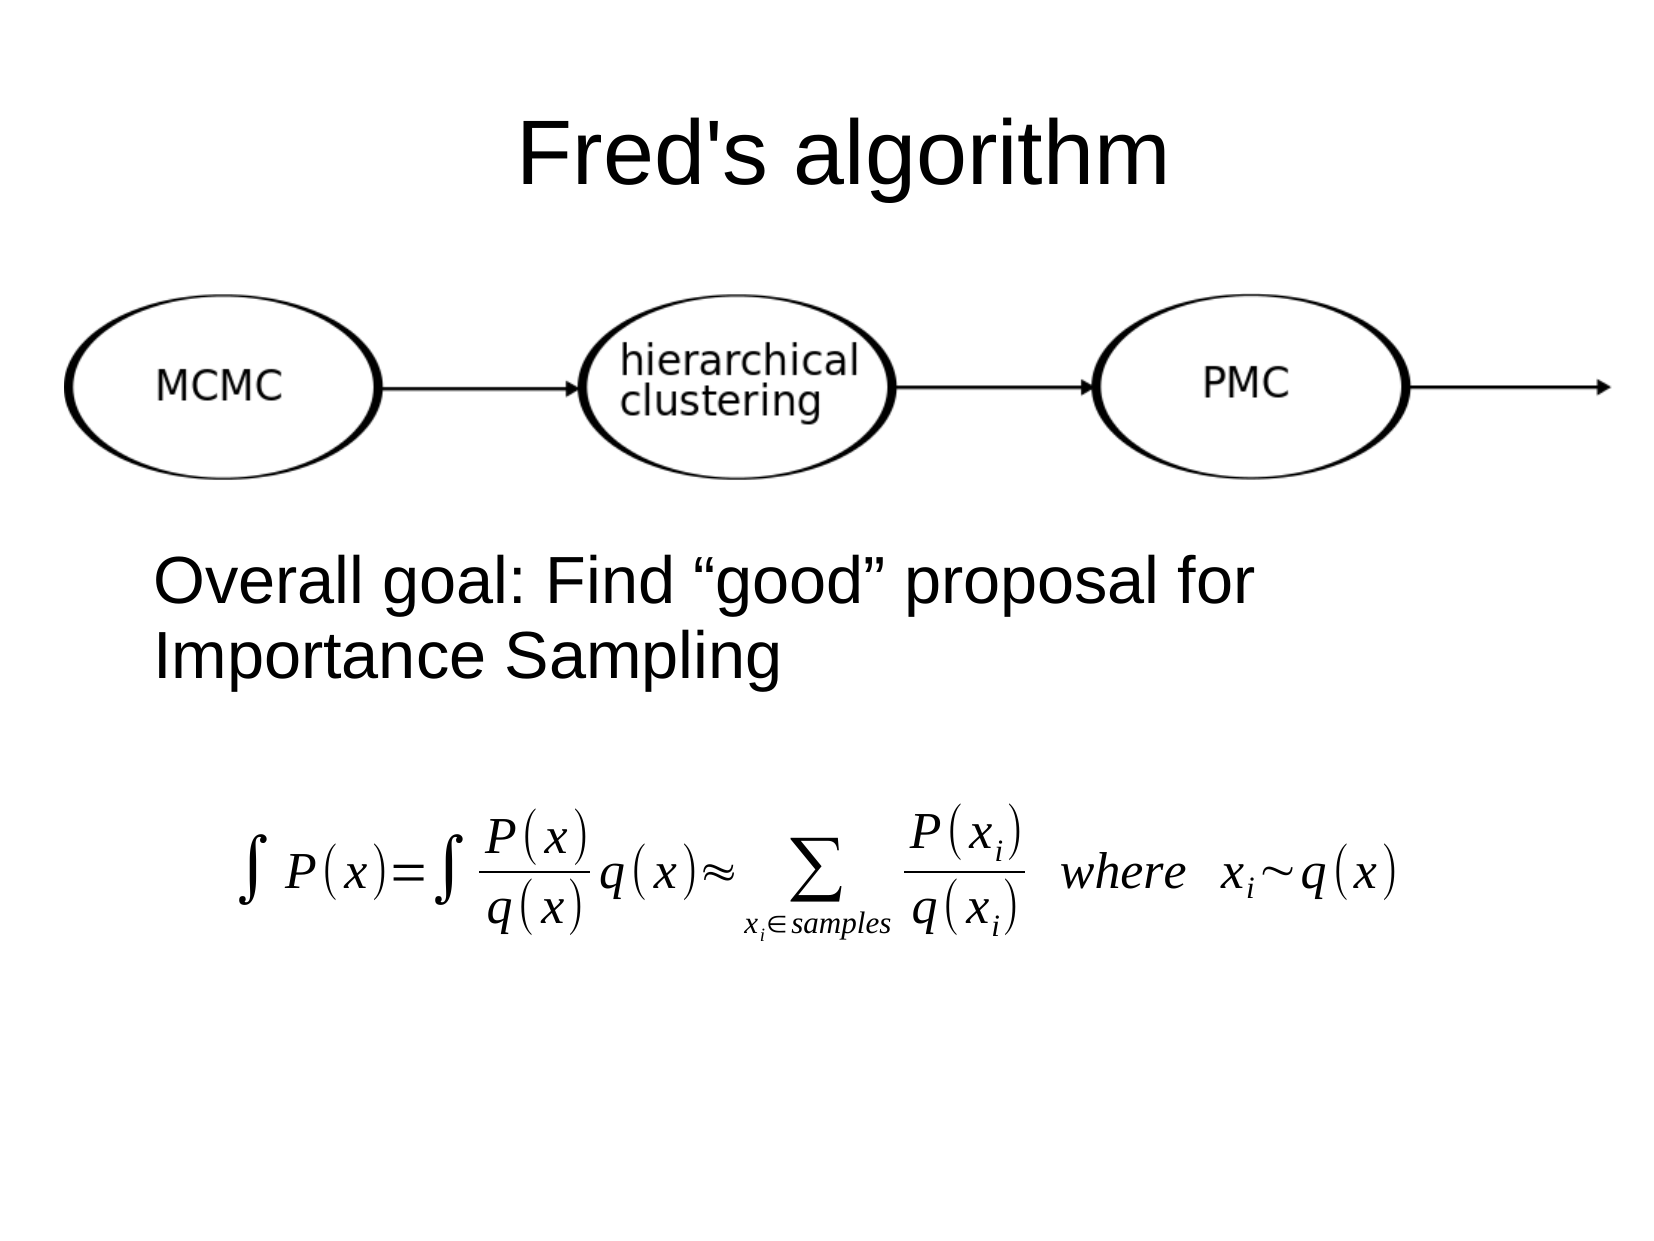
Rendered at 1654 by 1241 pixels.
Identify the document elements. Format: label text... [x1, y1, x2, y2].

list Overall goal: Find “good” proposal for Importance Sampling [82, 543, 1571, 1069]
picture [64, 293, 1613, 483]
title Fred's algorithm [82, 49, 1571, 257]
chart [225, 802, 1406, 945]
